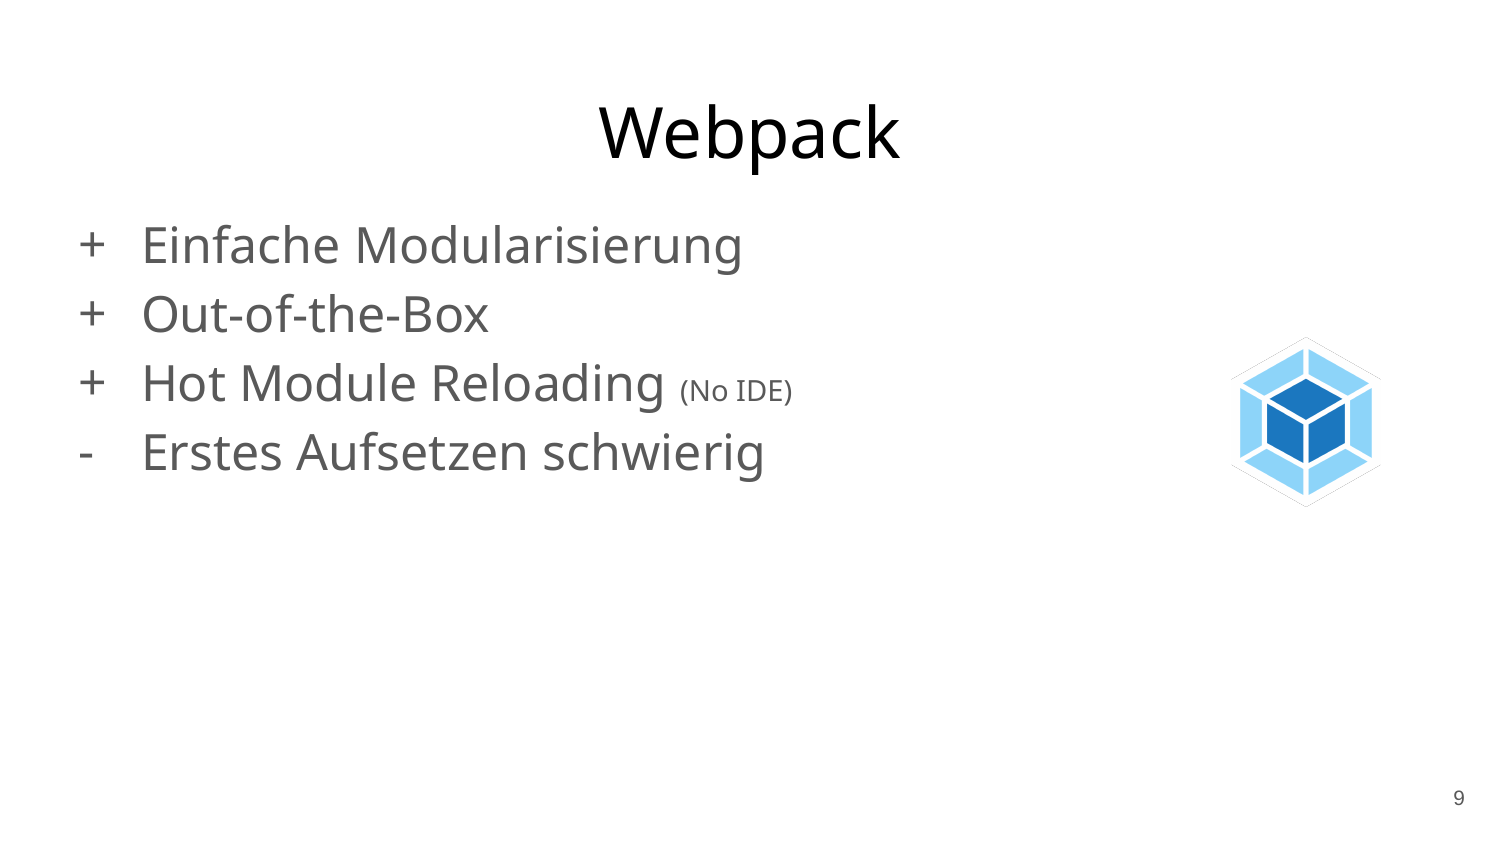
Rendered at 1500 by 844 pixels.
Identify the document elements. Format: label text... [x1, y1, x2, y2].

picture [1231, 337, 1381, 507]
title Webpack [51, 72, 1449, 167]
slide_number <number> [1389, 764, 1480, 830]
list Einfache Modularisierung Out-of-the-Box Hot Module Reloading (No IDE) Erstes Aufsetzen schwierig [51, 189, 1449, 750]
